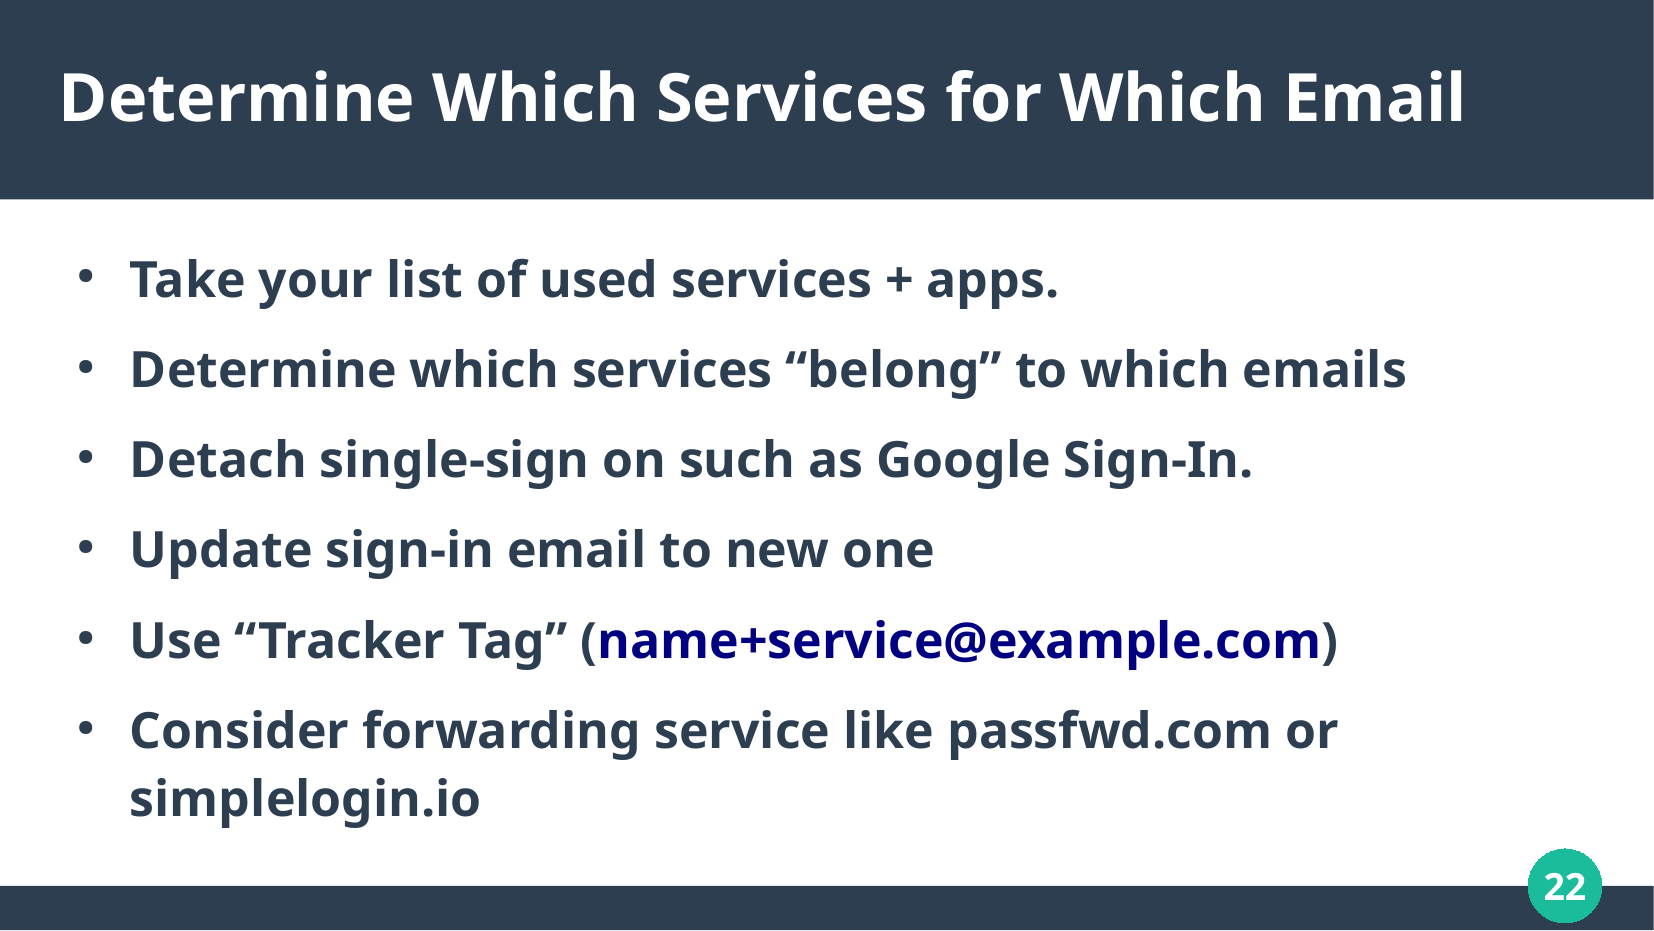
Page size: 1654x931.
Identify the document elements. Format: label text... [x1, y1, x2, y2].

list Take your list of used services + apps. Determine which services “belong” to which emails Detach single-sign on such as Google Sign-In. Update sign-in email to new one Use “Tracker Tag” (name+service@example.com) Consider forwarding service like passfwd.com or simplelogin.io [59, 243, 1595, 864]
title Determine Which Services for Which Email [59, 37, 1595, 155]
